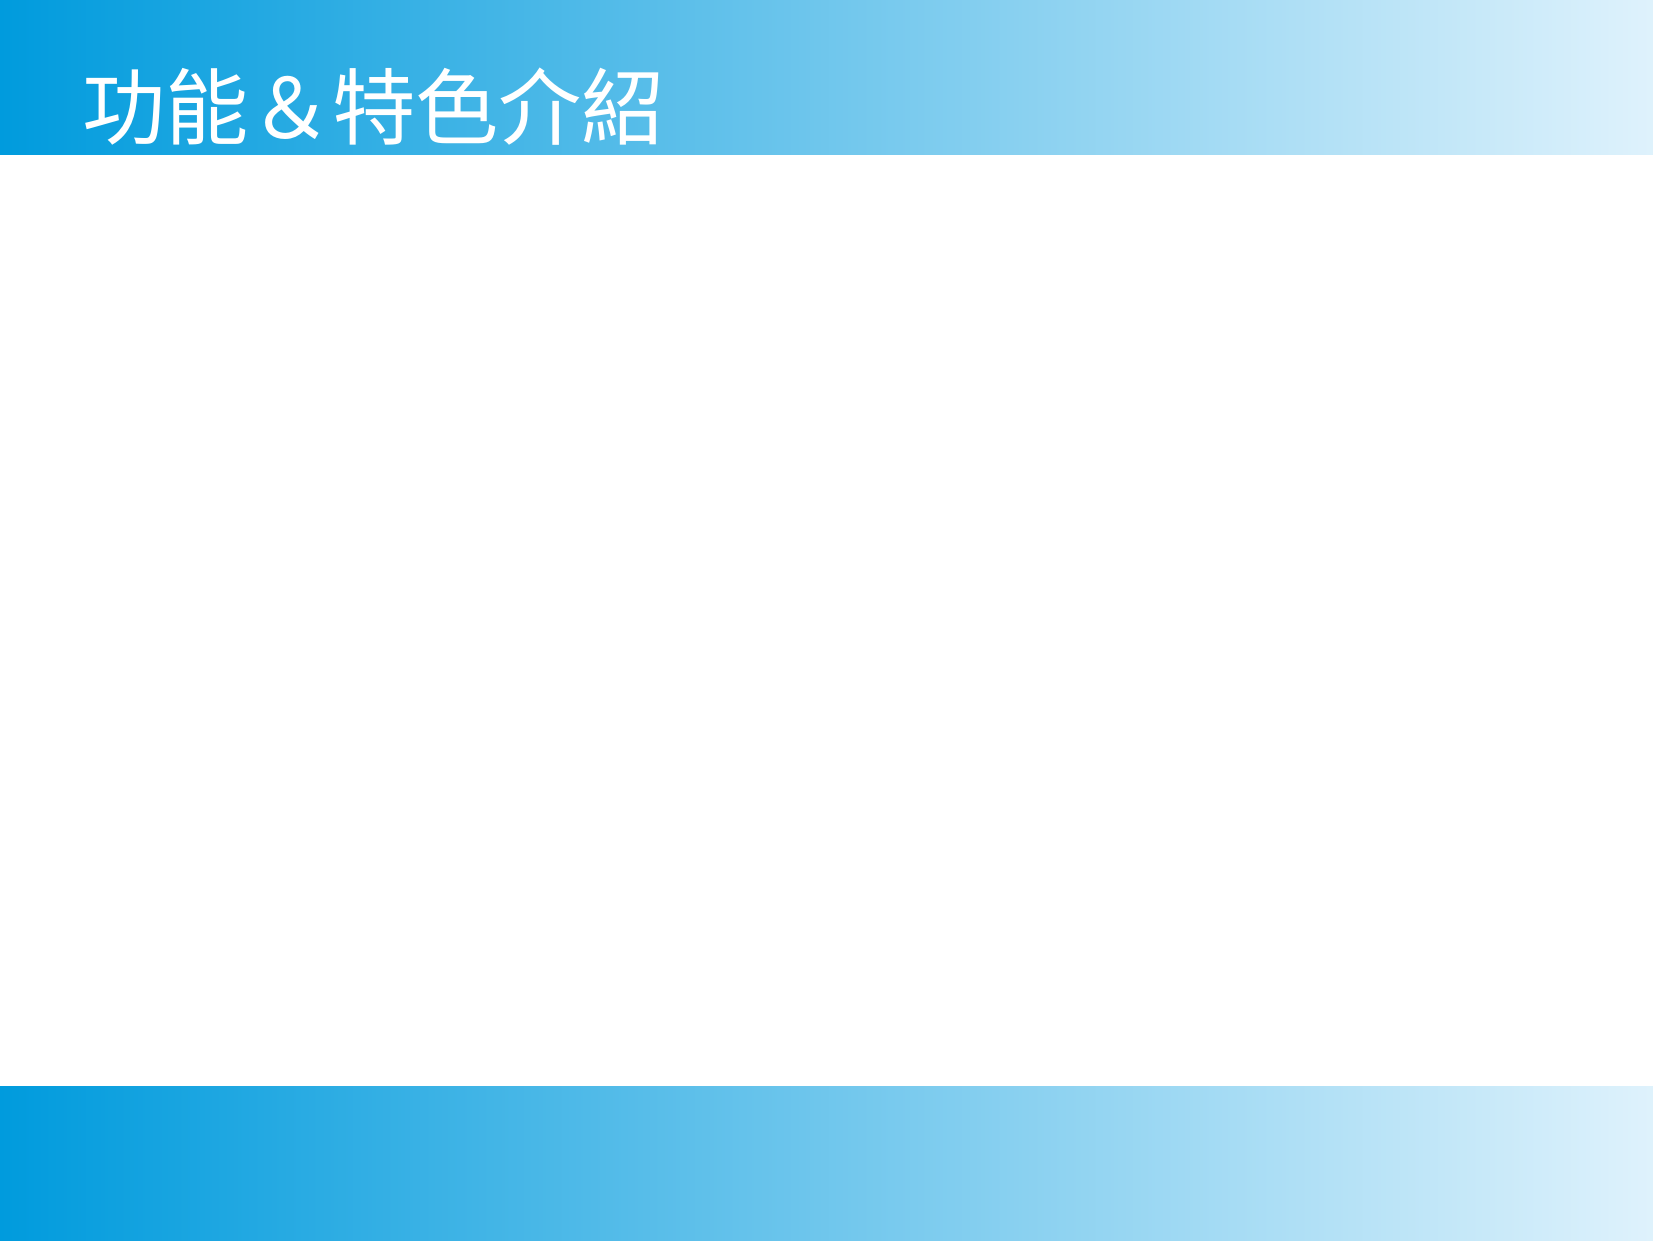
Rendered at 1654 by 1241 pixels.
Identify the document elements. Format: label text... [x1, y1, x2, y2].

title 功能＆特色介紹 [82, 43, 1571, 161]
